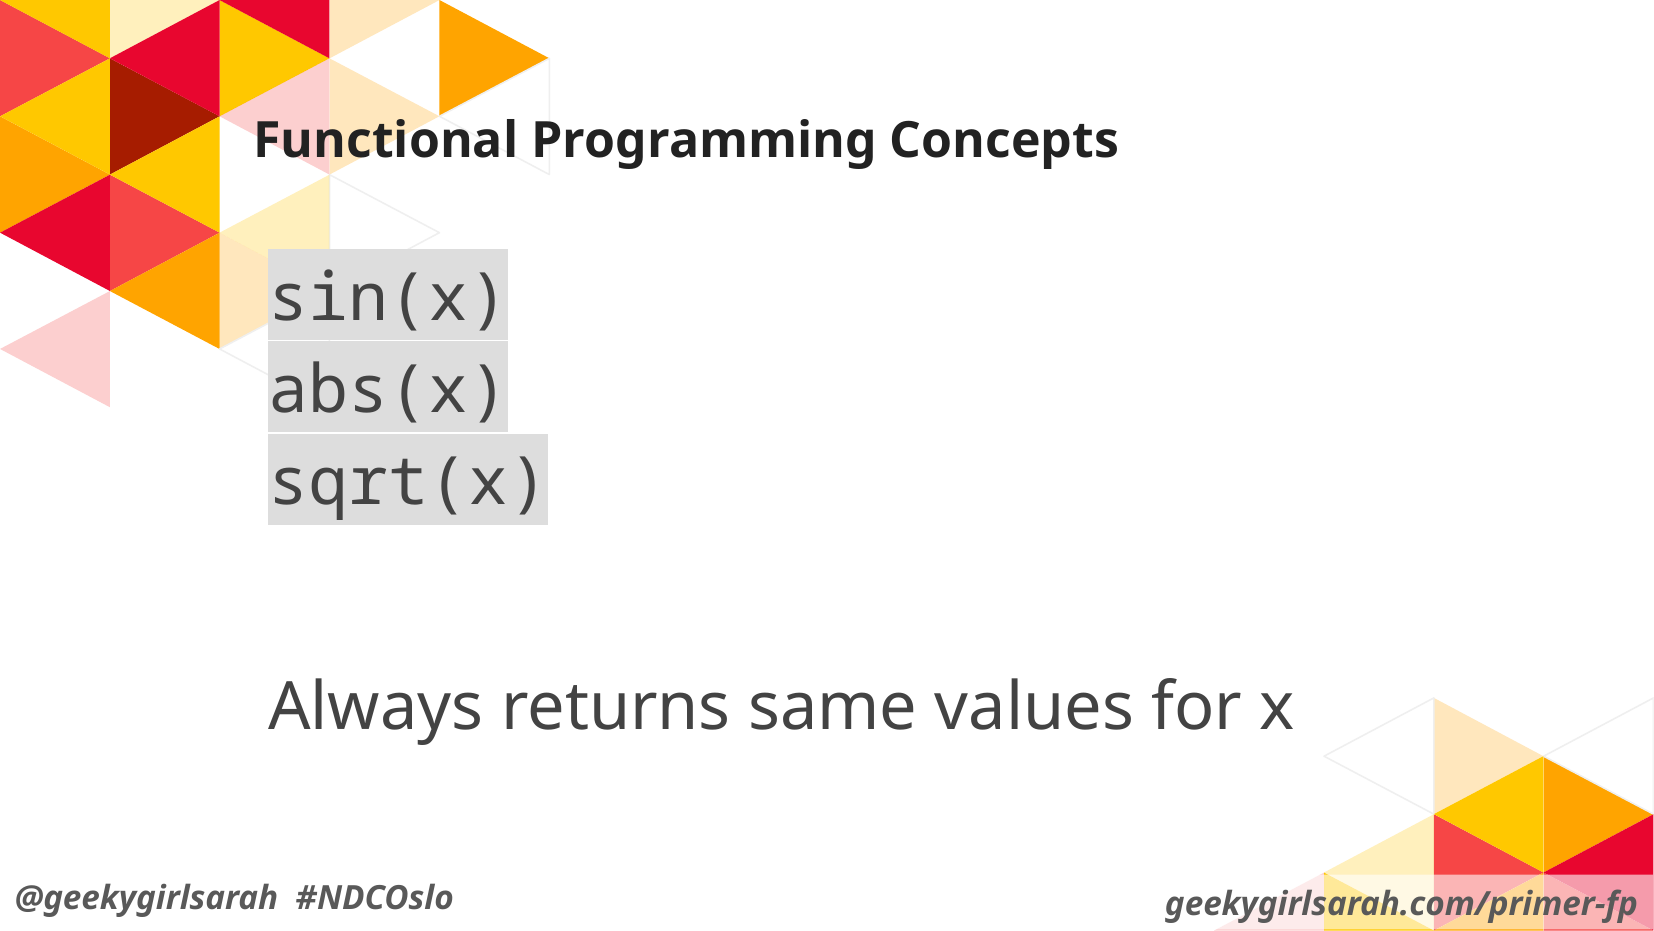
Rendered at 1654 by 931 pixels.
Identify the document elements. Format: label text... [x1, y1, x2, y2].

title Functional Programming Concepts [238, 61, 1406, 183]
list sin(x) abs(x) sqrt(x) Always returns same values for x [238, 238, 1477, 764]
